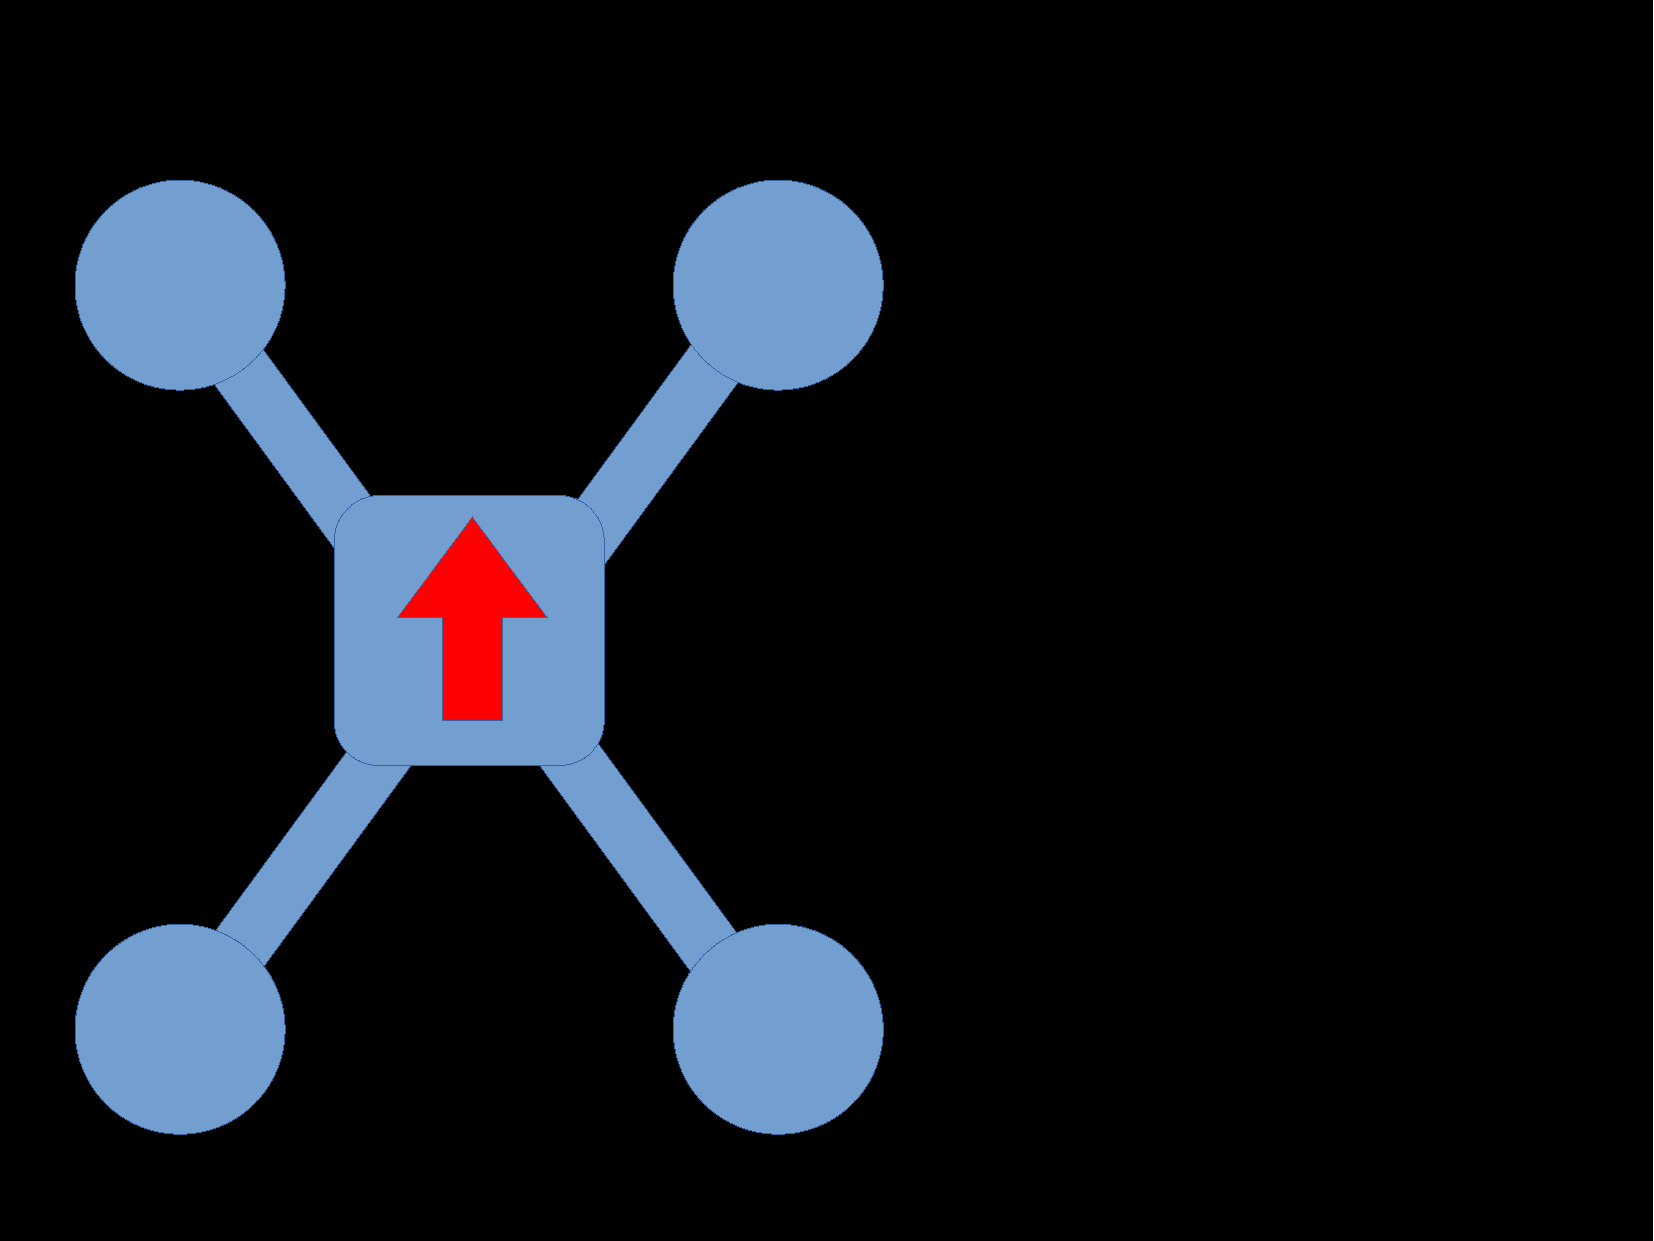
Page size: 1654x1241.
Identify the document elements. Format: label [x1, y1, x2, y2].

text_box [75, 180, 884, 1135]
